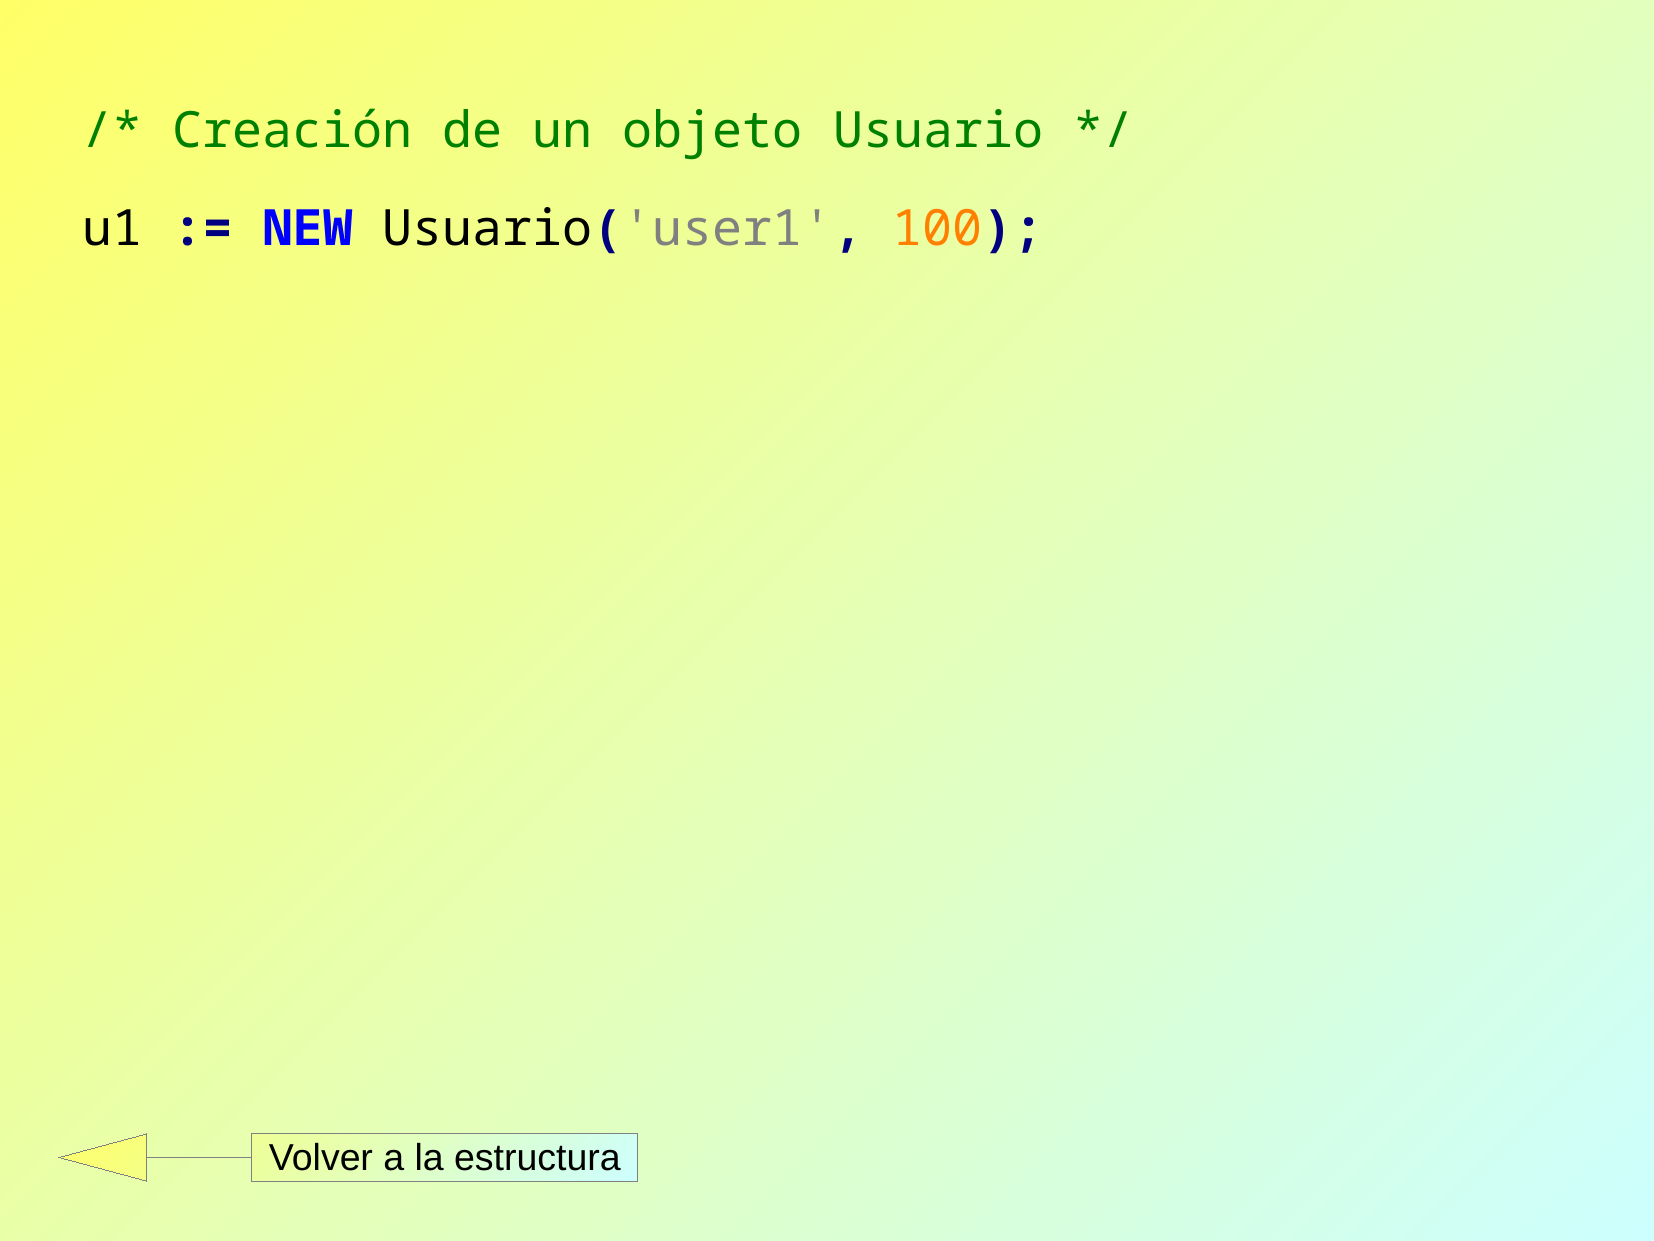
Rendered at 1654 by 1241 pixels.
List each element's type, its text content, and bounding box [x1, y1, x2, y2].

text_box Volver a la estructura [58, 1133, 638, 1182]
list /* Creación de un objeto Usuario */ u1 := NEW Usuario('user1', 100); [82, 94, 1538, 1170]
